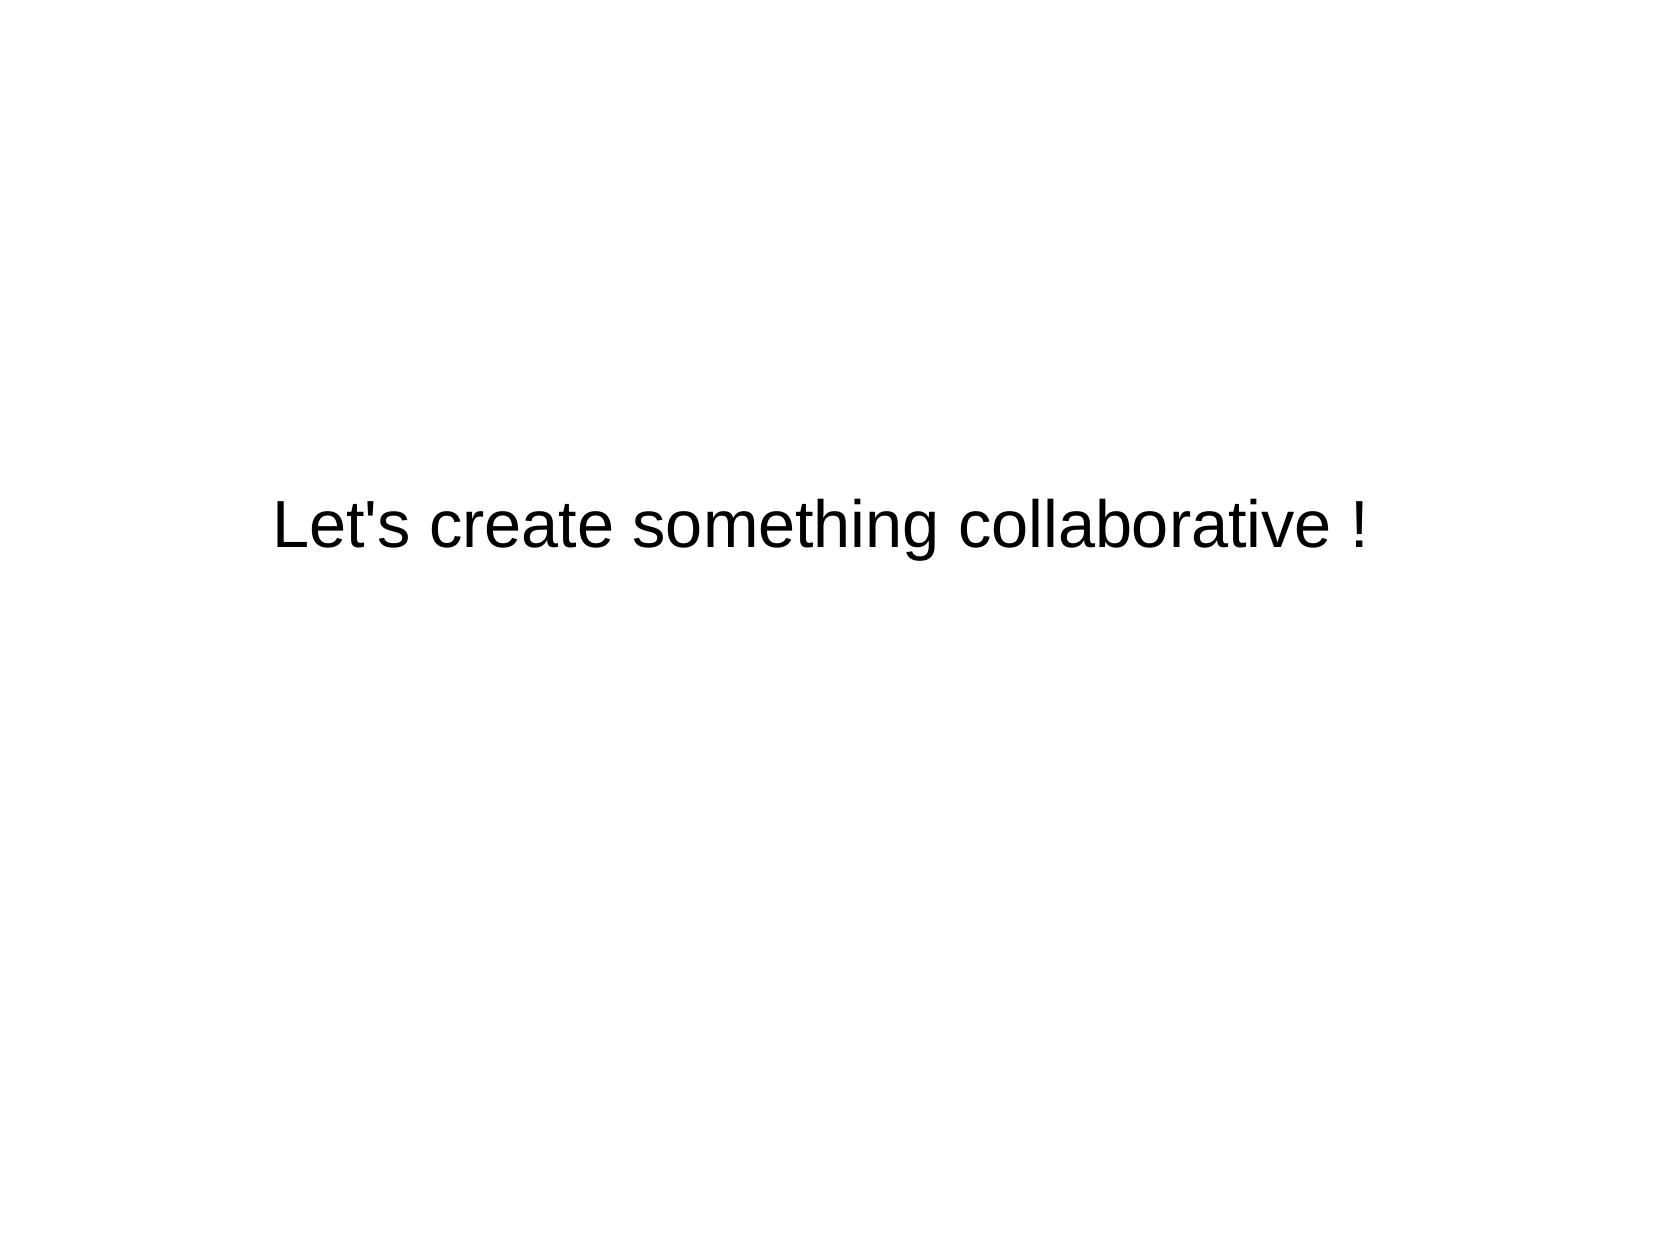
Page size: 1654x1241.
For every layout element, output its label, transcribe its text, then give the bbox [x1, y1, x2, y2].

subtitle Let's create something collaborative ! [76, 43, 1565, 1004]
